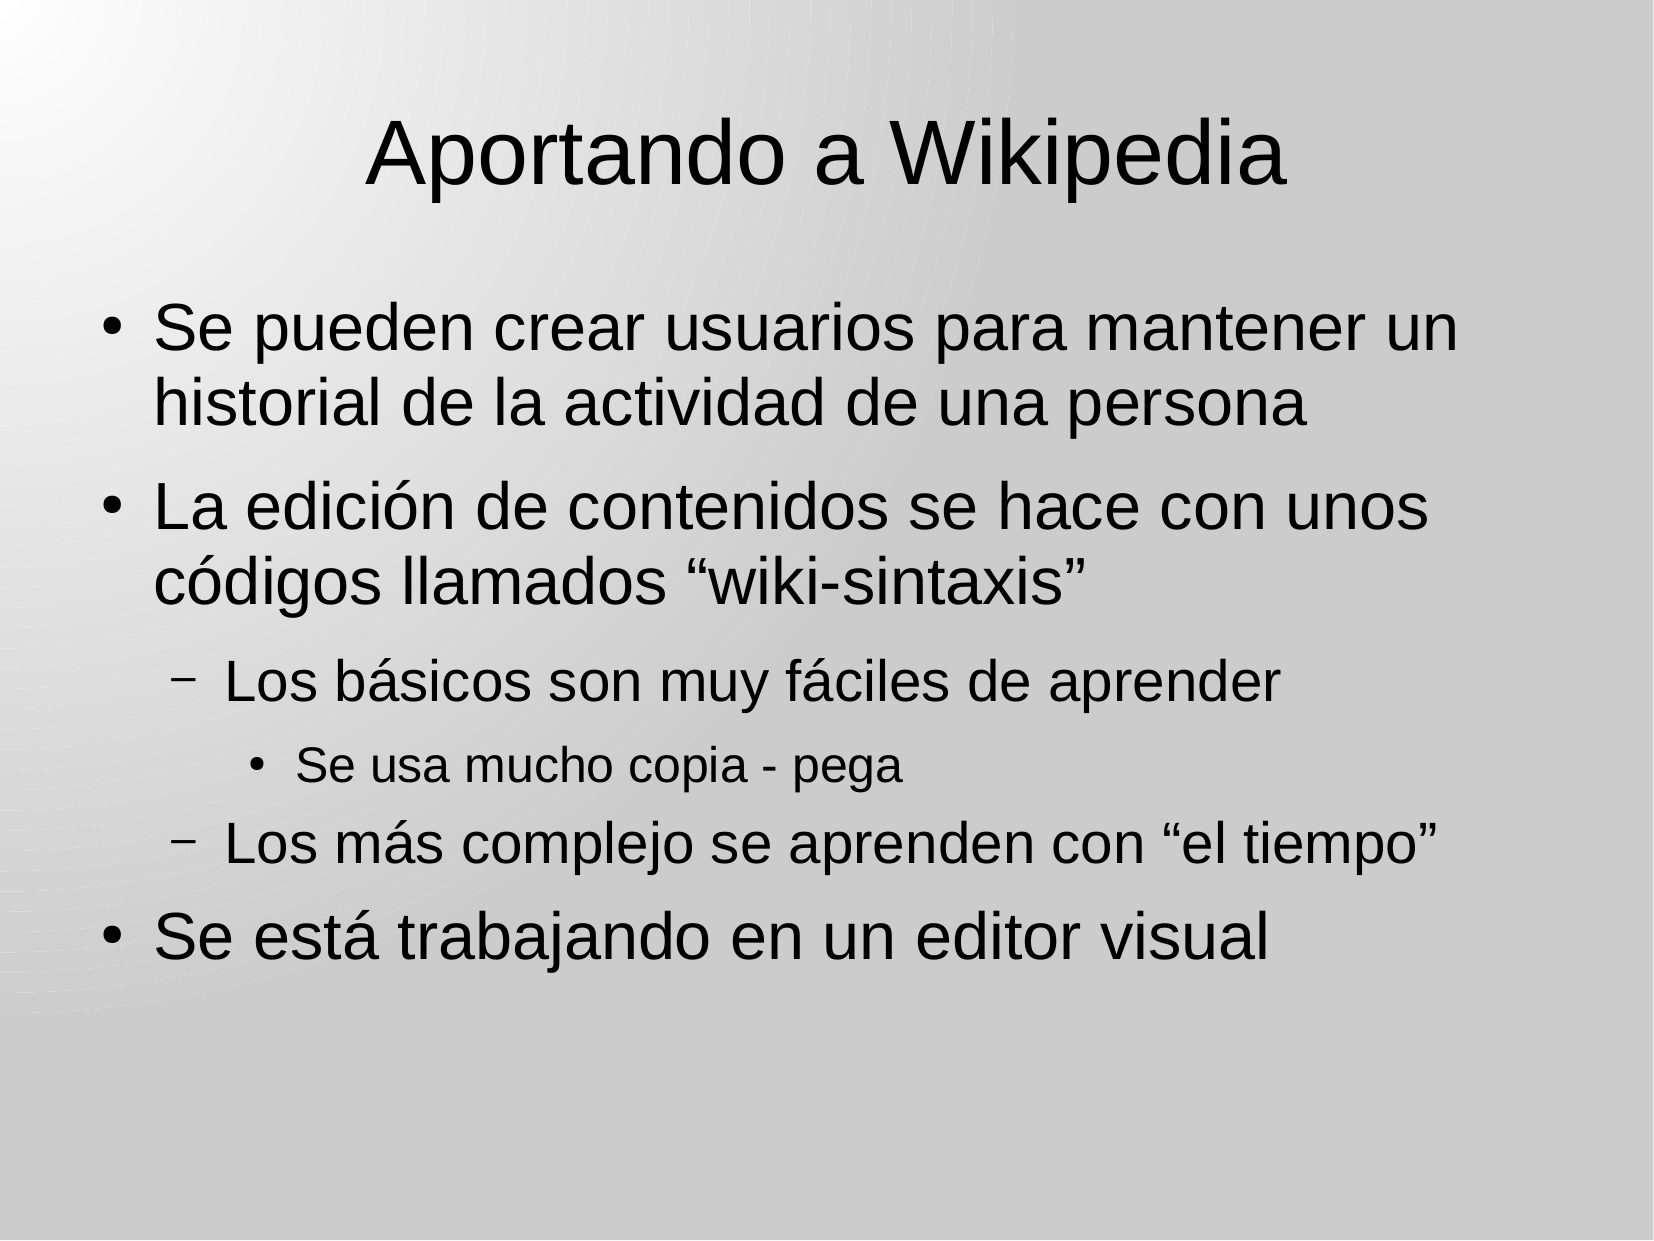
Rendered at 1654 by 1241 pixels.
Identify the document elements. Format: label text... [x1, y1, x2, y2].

title Aportando a Wikipedia [82, 49, 1571, 257]
list Se pueden crear usuarios para mantener un historial de la actividad de una persona La edición de contenidos se hace con unos códigos llamados “wiki-sintaxis” Los básicos son muy fáciles de aprender Se usa mucho copia - pega Los más complejo se aprenden con “el tiempo” Se está trabajando en un editor visual [82, 290, 1538, 1109]
